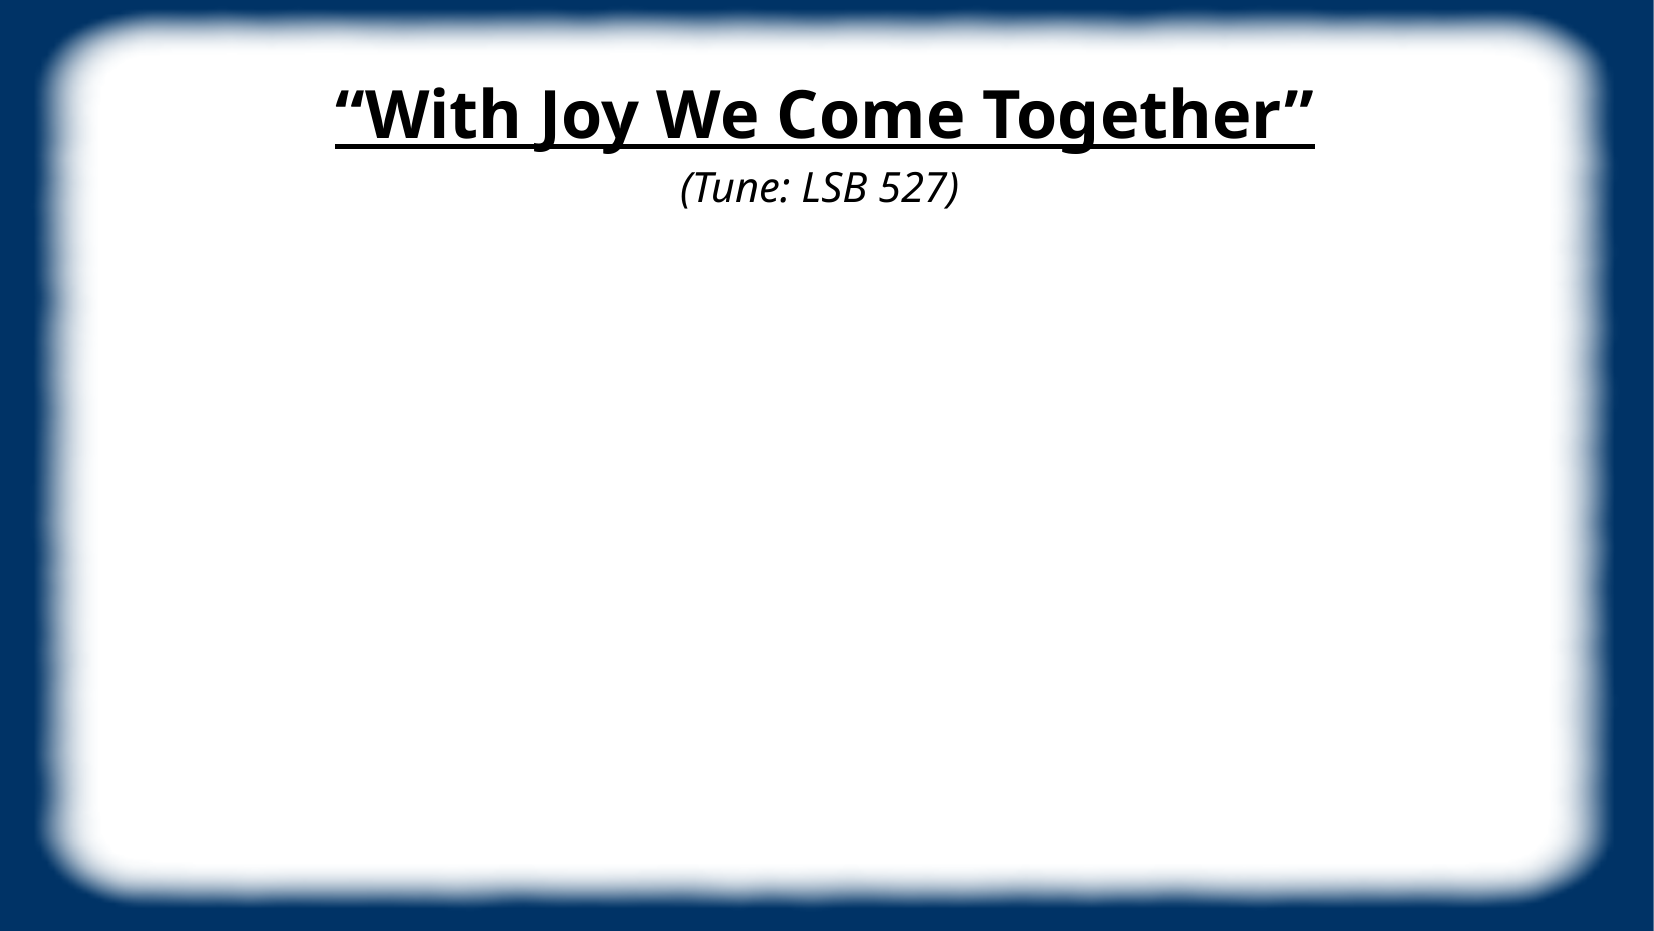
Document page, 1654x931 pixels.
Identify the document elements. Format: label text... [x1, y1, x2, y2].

text_box “With Joy We Come Together” (Tune: LSB 527) [105, 60, 1546, 219]
picture [0, 0, 1654, 931]
